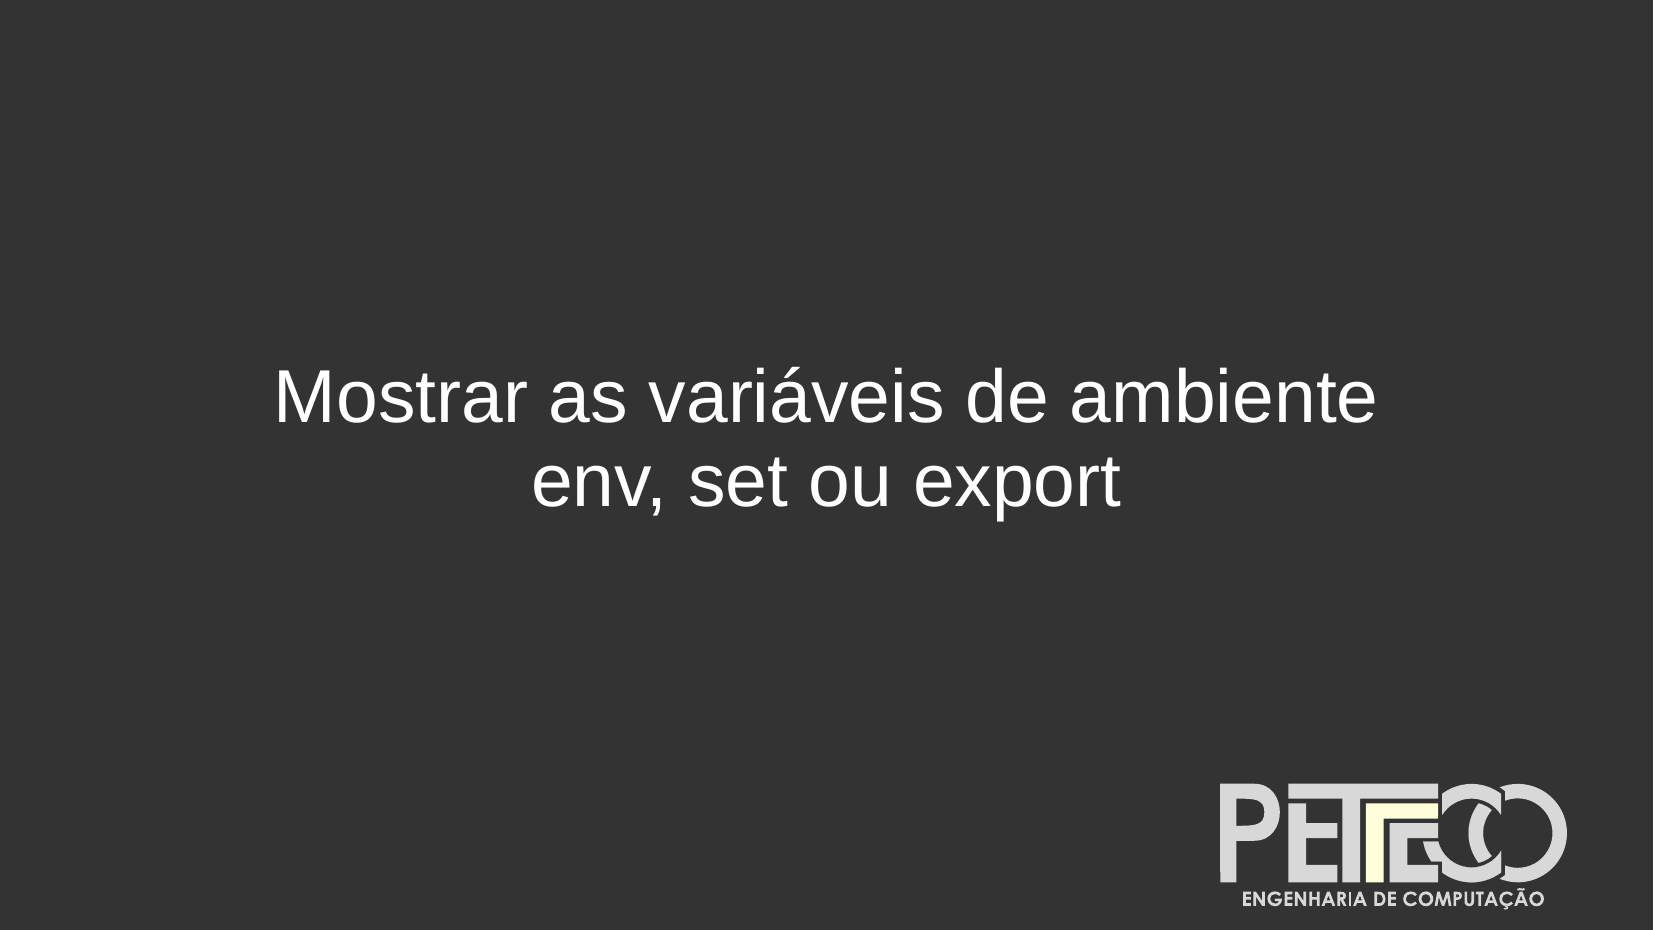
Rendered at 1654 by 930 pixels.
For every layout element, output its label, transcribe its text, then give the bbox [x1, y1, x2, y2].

subtitle Mostrar as variáveis de ambiente env, set ou export [82, 37, 1571, 757]
